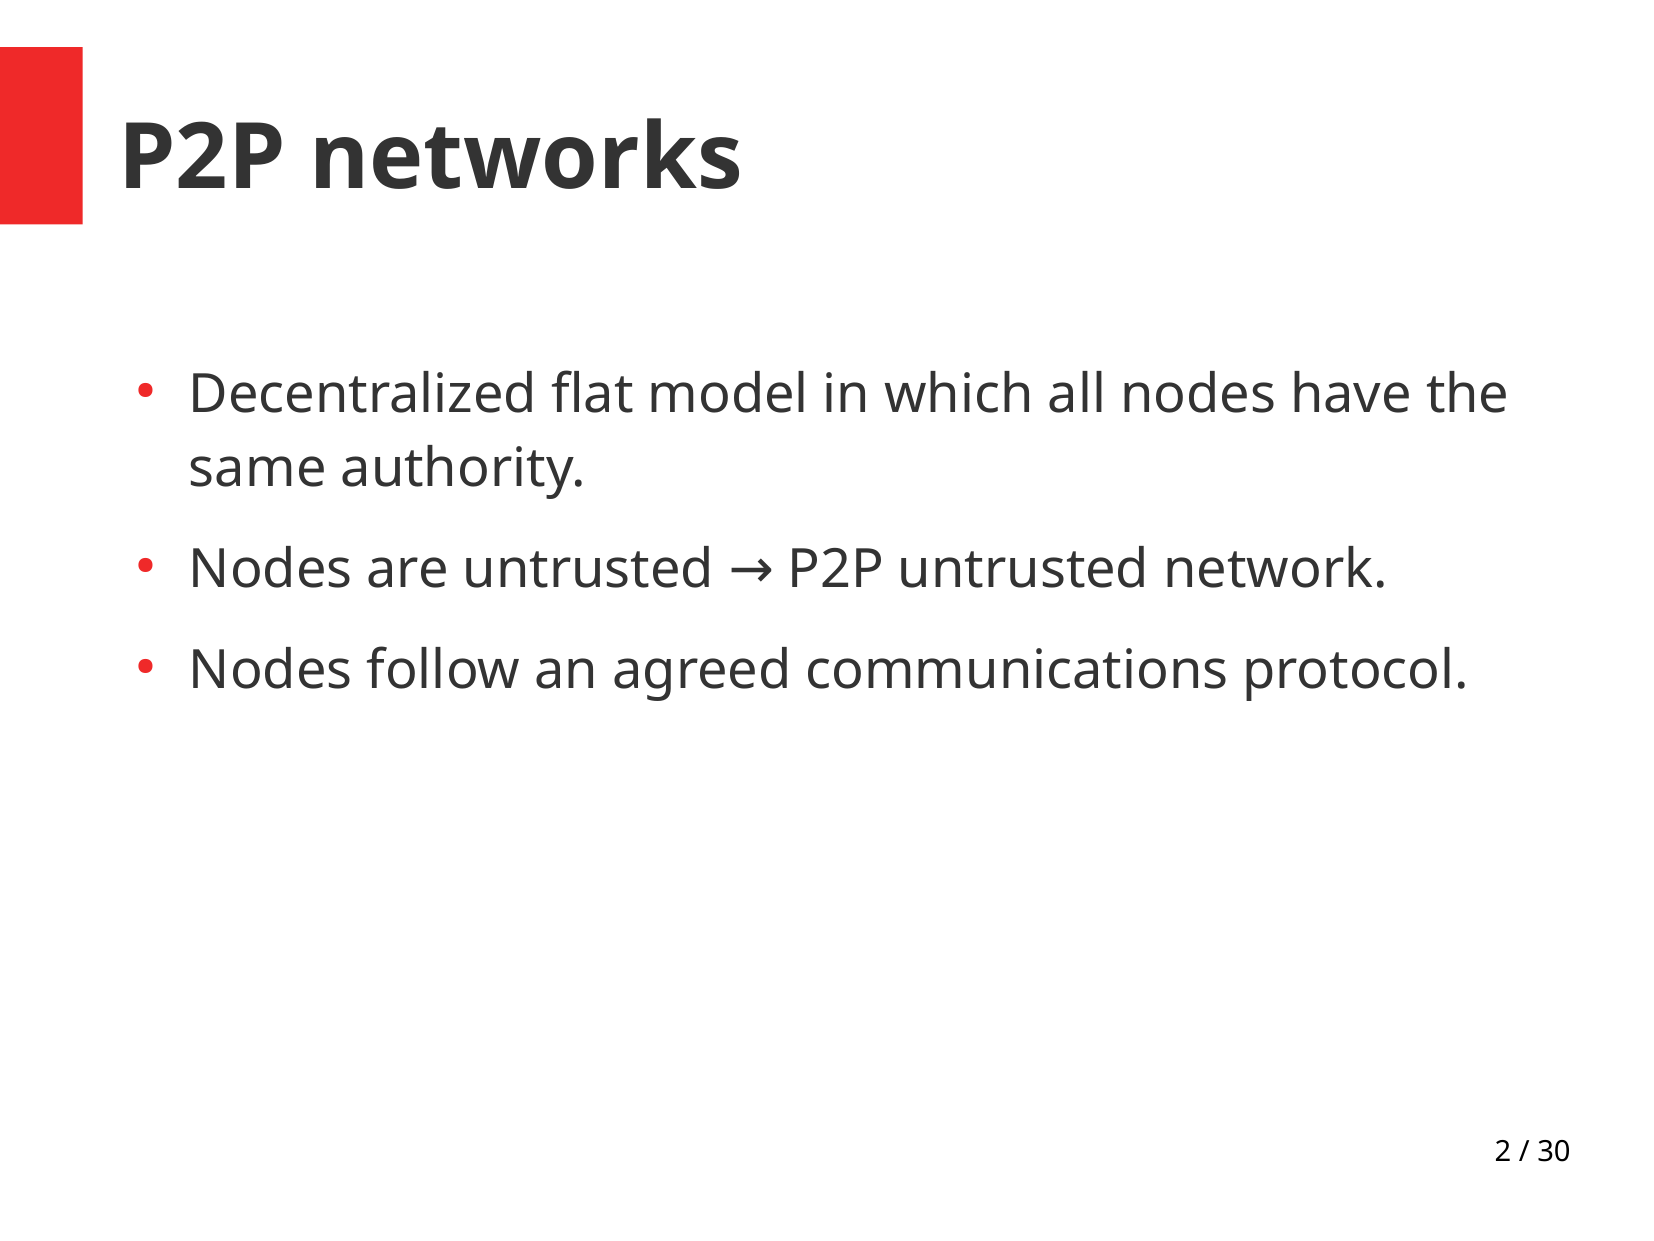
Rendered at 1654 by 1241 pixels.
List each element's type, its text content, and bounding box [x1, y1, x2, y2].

title P2P networks [118, 49, 1571, 257]
list Decentralized flat model in which all nodes have the same authority. Nodes are untrusted → P2P untrusted network. Nodes follow an agreed communications protocol. [118, 354, 1536, 1074]
